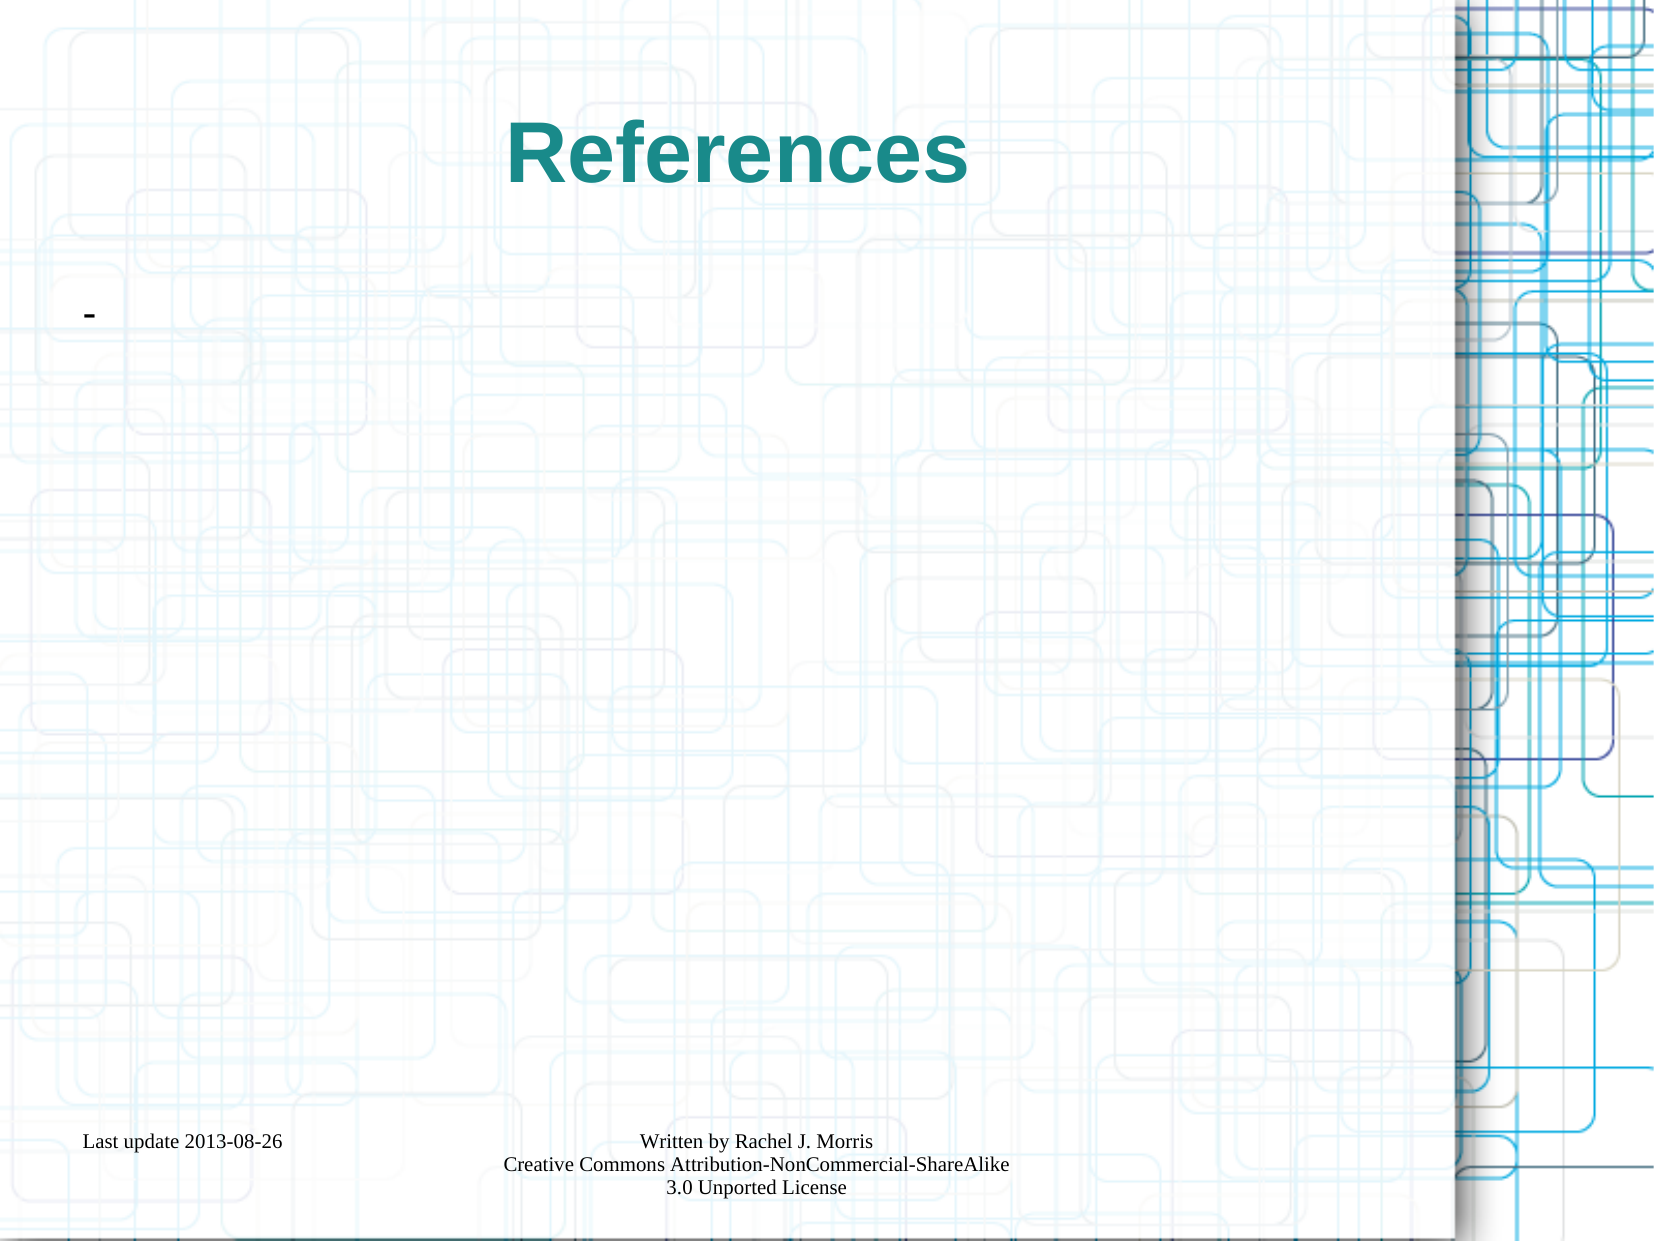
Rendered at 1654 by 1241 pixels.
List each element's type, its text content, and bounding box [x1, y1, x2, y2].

list - [82, 290, 1418, 1010]
title References [59, 49, 1418, 257]
picture [0, 0, 1654, 1241]
